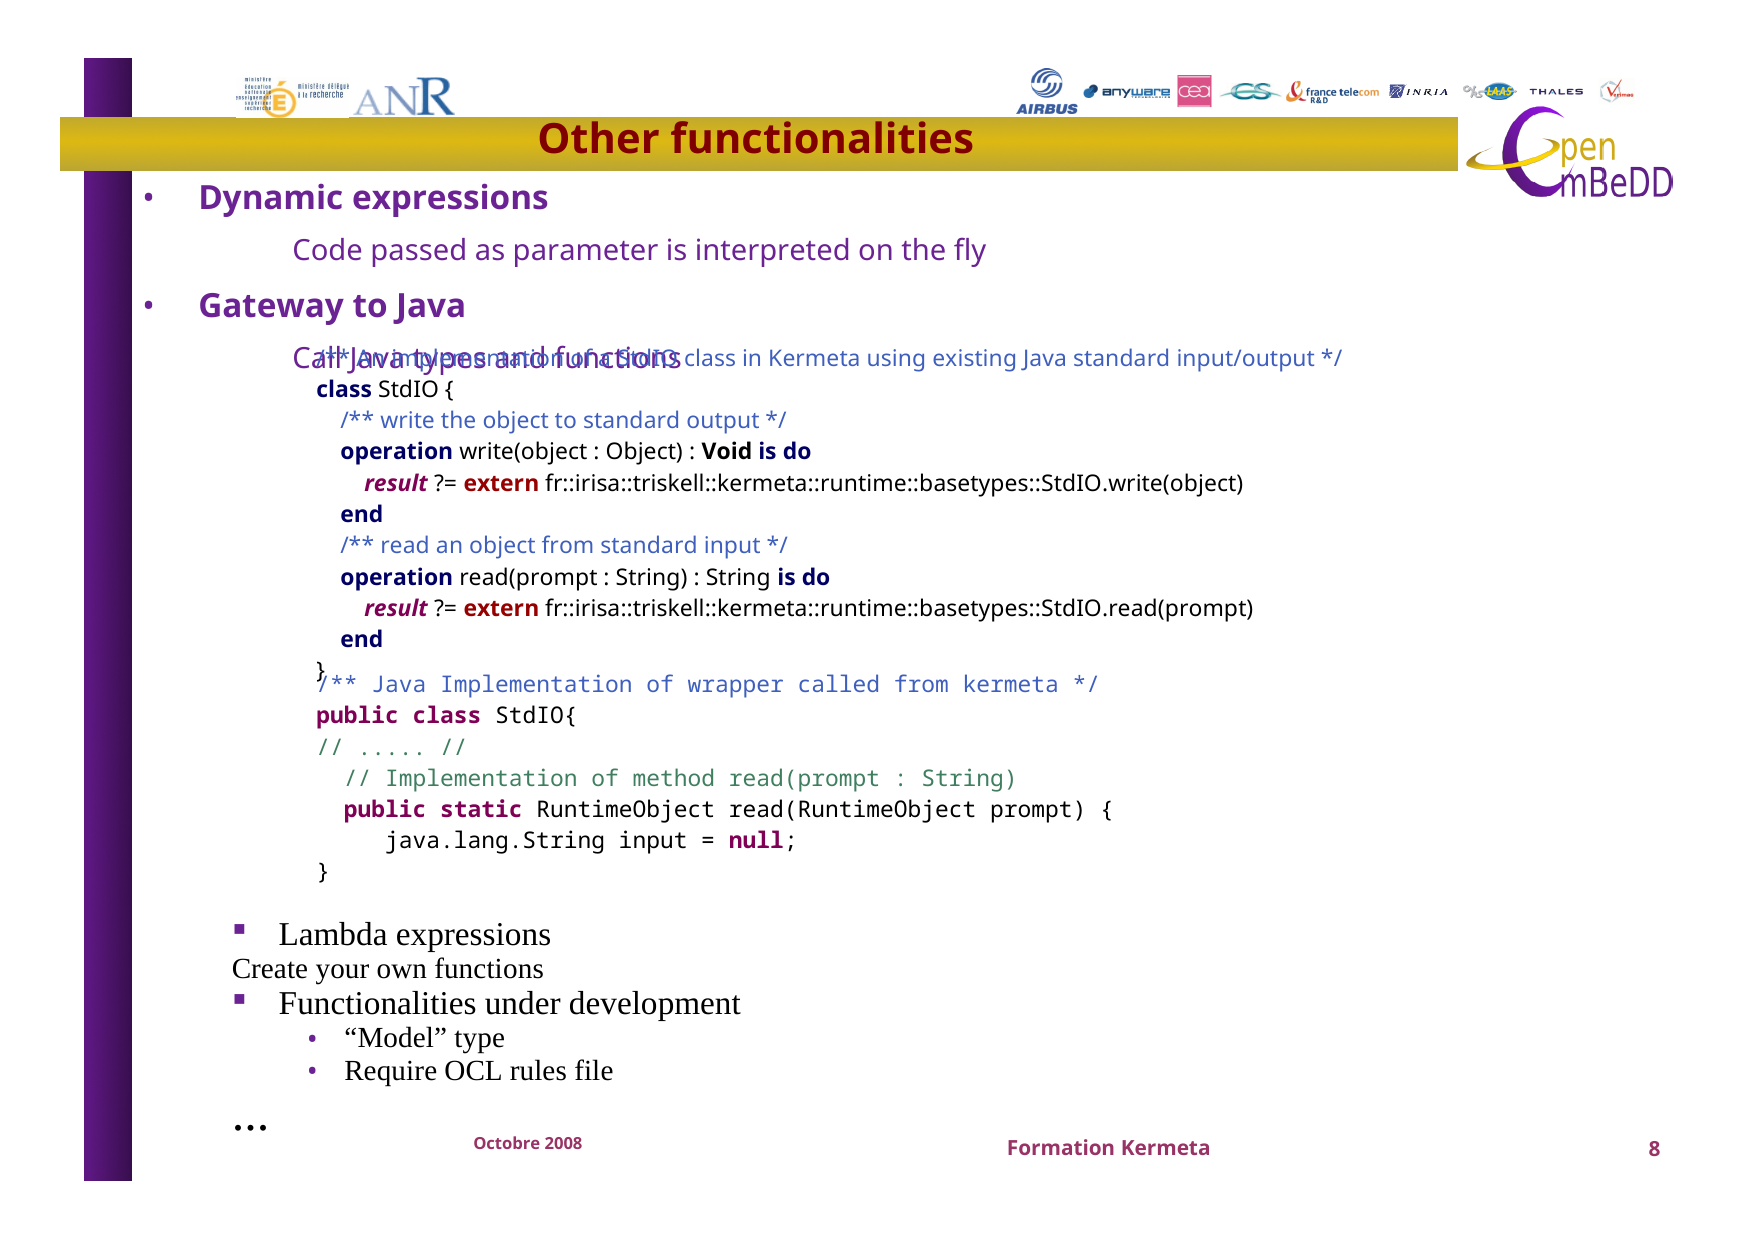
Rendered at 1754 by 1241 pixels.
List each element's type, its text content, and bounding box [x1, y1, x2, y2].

list Dynamic expressions Code passed as parameter is interpreted on the fly Gateway to Java Call Java types and functions [142, 173, 1378, 423]
picture [236, 77, 349, 108]
text_box /** An implementation of a StdIO class in Kermeta using existing Java standard input/output */ class StdIO { /** write the object to standard output */ operation write(object : Object) : Void is do result ?= extern fr::irisa::triskell::kermeta::runtime::basetypes::StdIO.write(object) end /** read an object from standard input */ operation read(prompt : String) : String is do result ?= extern fr::irisa::triskell::kermeta::runtime::basetypes::StdIO.read(prompt) end } [301, 361, 1518, 667]
picture [84, 58, 132, 108]
picture [60, 117, 1458, 1181]
picture [1016, 68, 1673, 197]
text_box /** Java Implementation of wrapper called from kermeta */ public class StdIO{ // ..... // // Implementation of method read(prompt : String) public static RuntimeObject read(RuntimeObject prompt) { java.lang.String input = null; } [301, 681, 1370, 874]
title Other functionalities [59, 108, 1453, 166]
picture [353, 77, 455, 108]
text_box Lambda expressions Create your own functions Functionalities under development “Model” type Require OCL rules file ... [142, 871, 1234, 1186]
